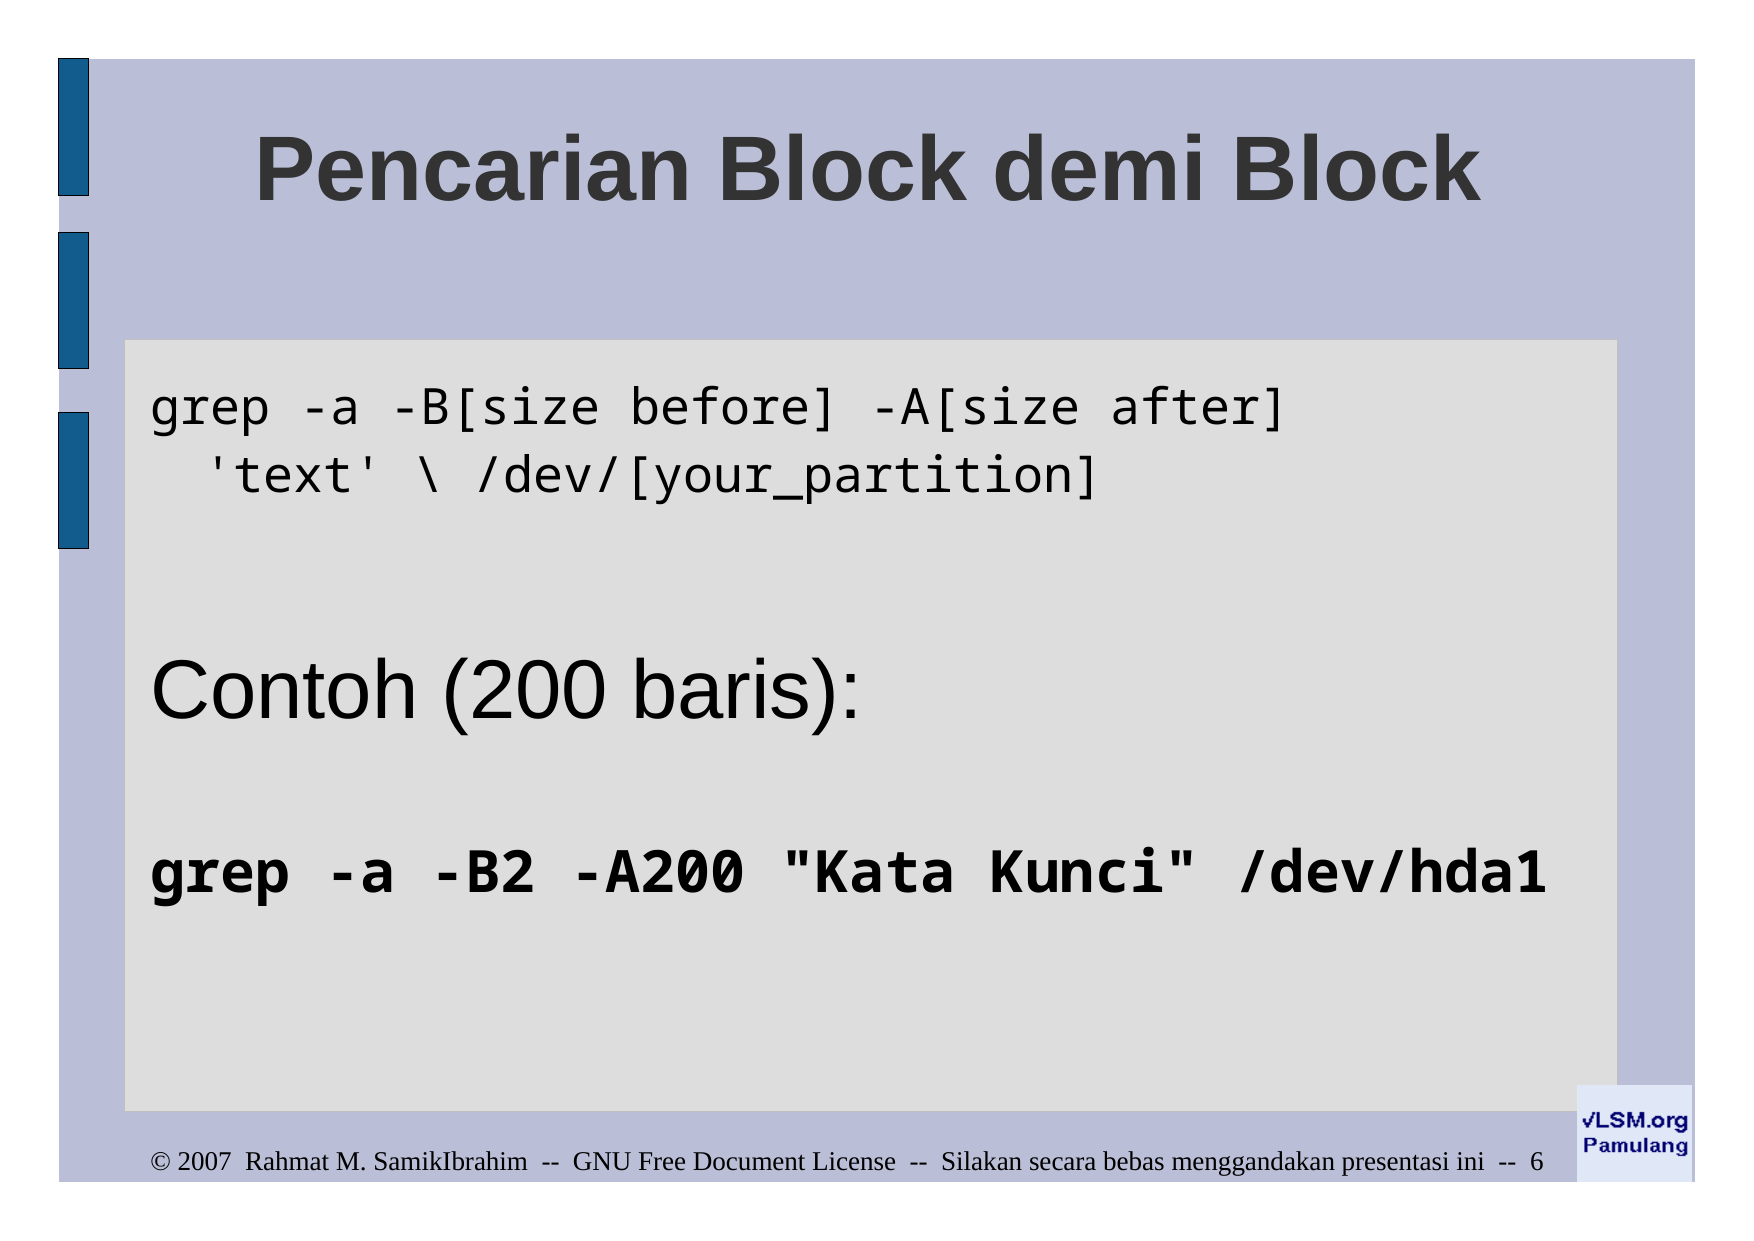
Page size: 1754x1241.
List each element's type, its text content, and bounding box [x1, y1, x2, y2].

title Pencarian Block demi Block [169, 74, 1568, 263]
list grep -a -B[size before] -A[size after] 'text' \ /dev/[your_partition] Contoh (200 baris): grep -a -B2 -A200 "Kata Kunci" /dev/hda1 [132, 370, 1618, 1143]
picture [1577, 1085, 1692, 1182]
